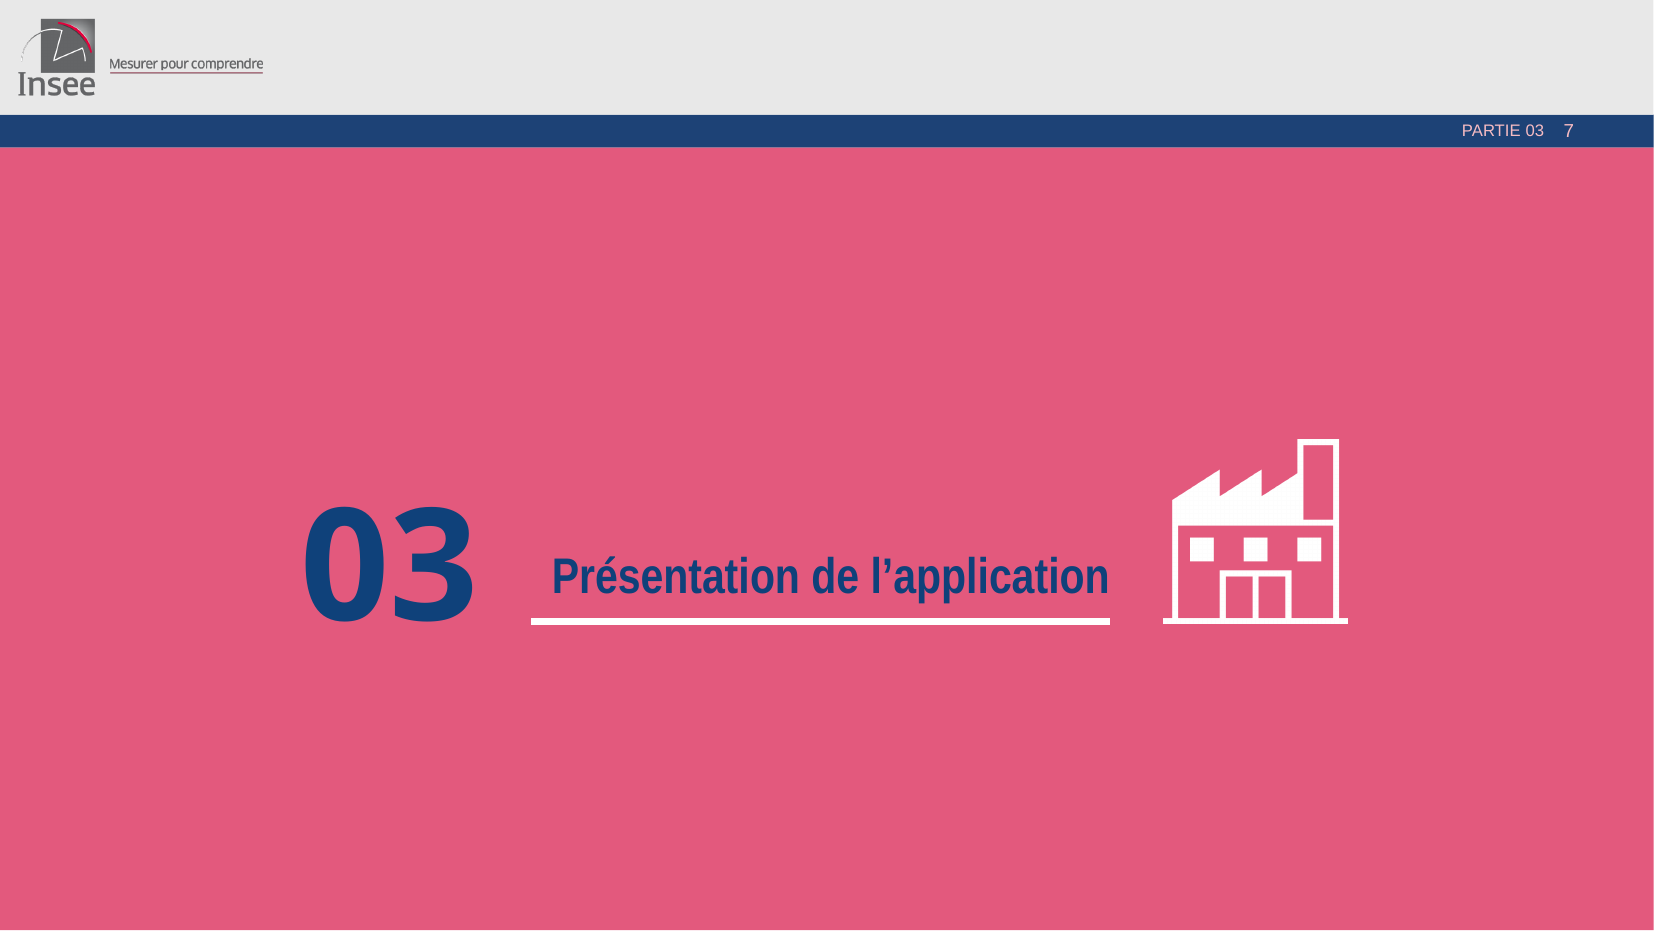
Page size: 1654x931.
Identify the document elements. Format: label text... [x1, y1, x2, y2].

text_box PARTIE 03 [1311, 114, 1560, 148]
picture [14, 0, 263, 99]
title Présentation de l’application [526, 446, 1111, 605]
picture [1163, 439, 1348, 624]
text_box 03 [253, 422, 526, 697]
